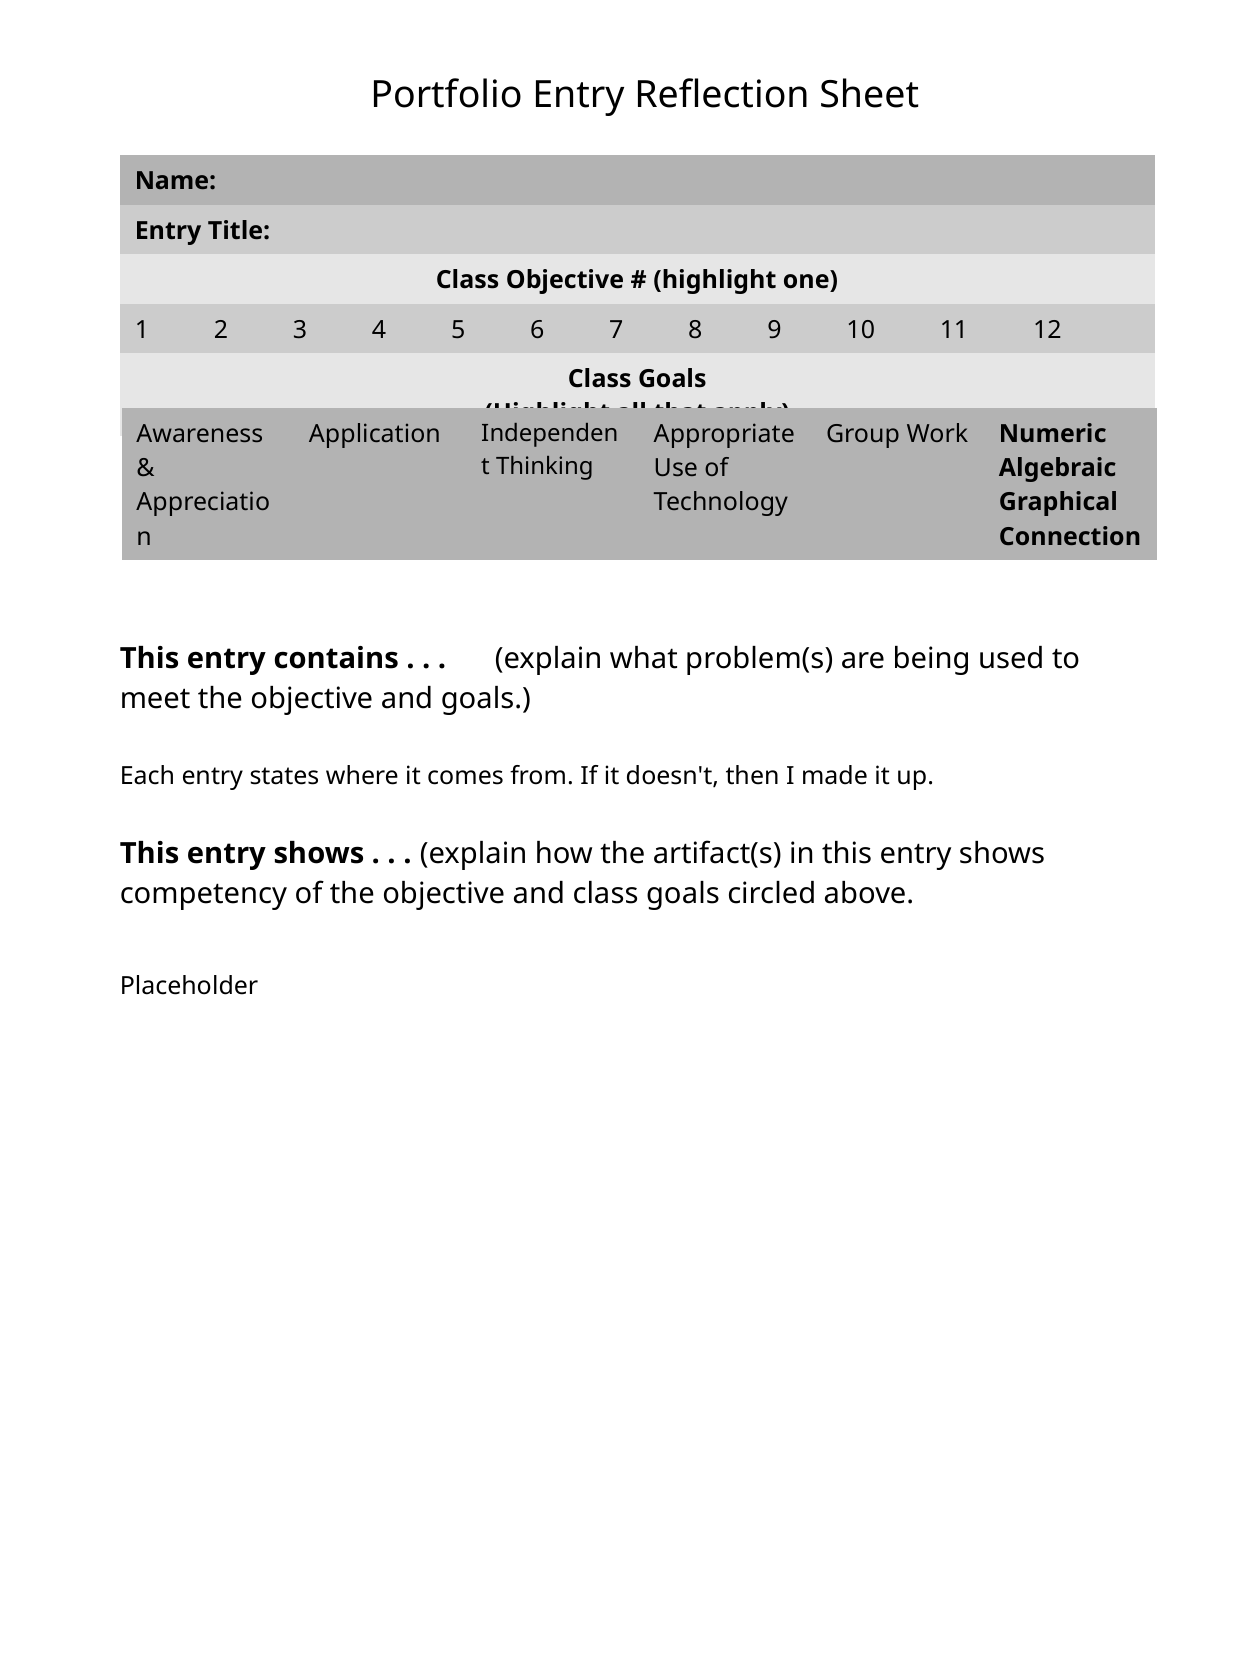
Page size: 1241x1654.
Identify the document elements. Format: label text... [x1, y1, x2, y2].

text_box Each entry states where it comes from. If it doesn't, then I made it up. [105, 750, 1141, 793]
table_cell Class Objective # (highlight one) [120, 254, 1155, 304]
table_cell Class Goals (Highlight all that apply) [120, 353, 1155, 436]
table_header Name: [120, 155, 1155, 205]
table_header Independent Thinking [467, 408, 639, 560]
table_header Appropriate Use of Technology [639, 408, 811, 560]
table_header Application [294, 408, 467, 560]
table_cell 1 2 3 4 5 6 7 8 9 10 11 12 [120, 304, 1155, 353]
table_header Numeric Algebraic Graphical Connection [984, 408, 1157, 560]
text_box This entry shows . . . (explain how the artifact(s) in this entry shows competency of the objective and class goals circled above. [105, 825, 1081, 906]
text_box This entry contains . . . (explain what problem(s) are being used to meet the objective and goals.) [105, 630, 1156, 711]
text_box Portfolio Entry Reflection Sheet [195, 60, 1096, 117]
table_header Awareness & Appreciation [122, 408, 294, 560]
table_header Group Work [811, 408, 984, 560]
table_cell Entry Title: [120, 205, 1155, 254]
text_box Placeholder [105, 960, 1126, 1003]
